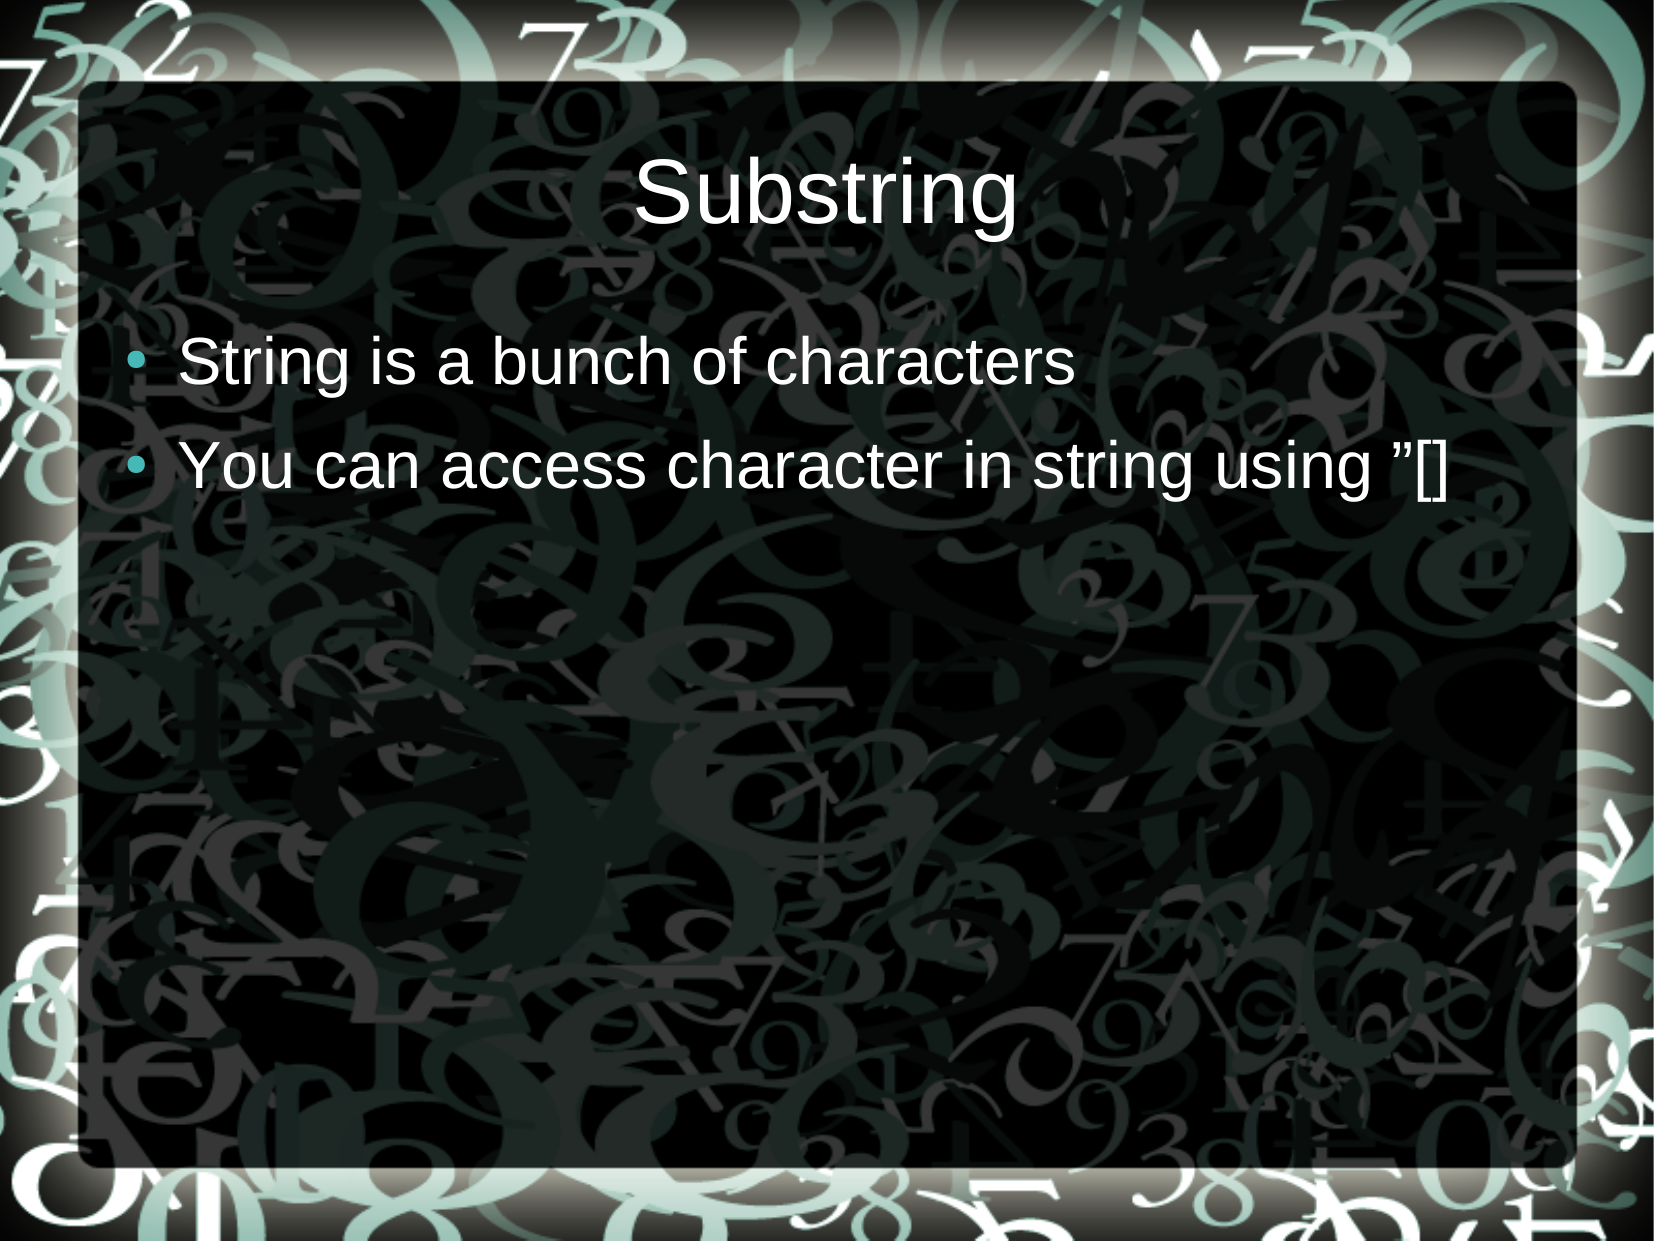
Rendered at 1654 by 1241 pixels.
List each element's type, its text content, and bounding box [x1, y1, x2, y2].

list String is a bunch of characters You can access character in string using ”[] [106, 324, 1530, 921]
title Substring [82, 88, 1571, 296]
picture [0, 0, 1654, 1241]
